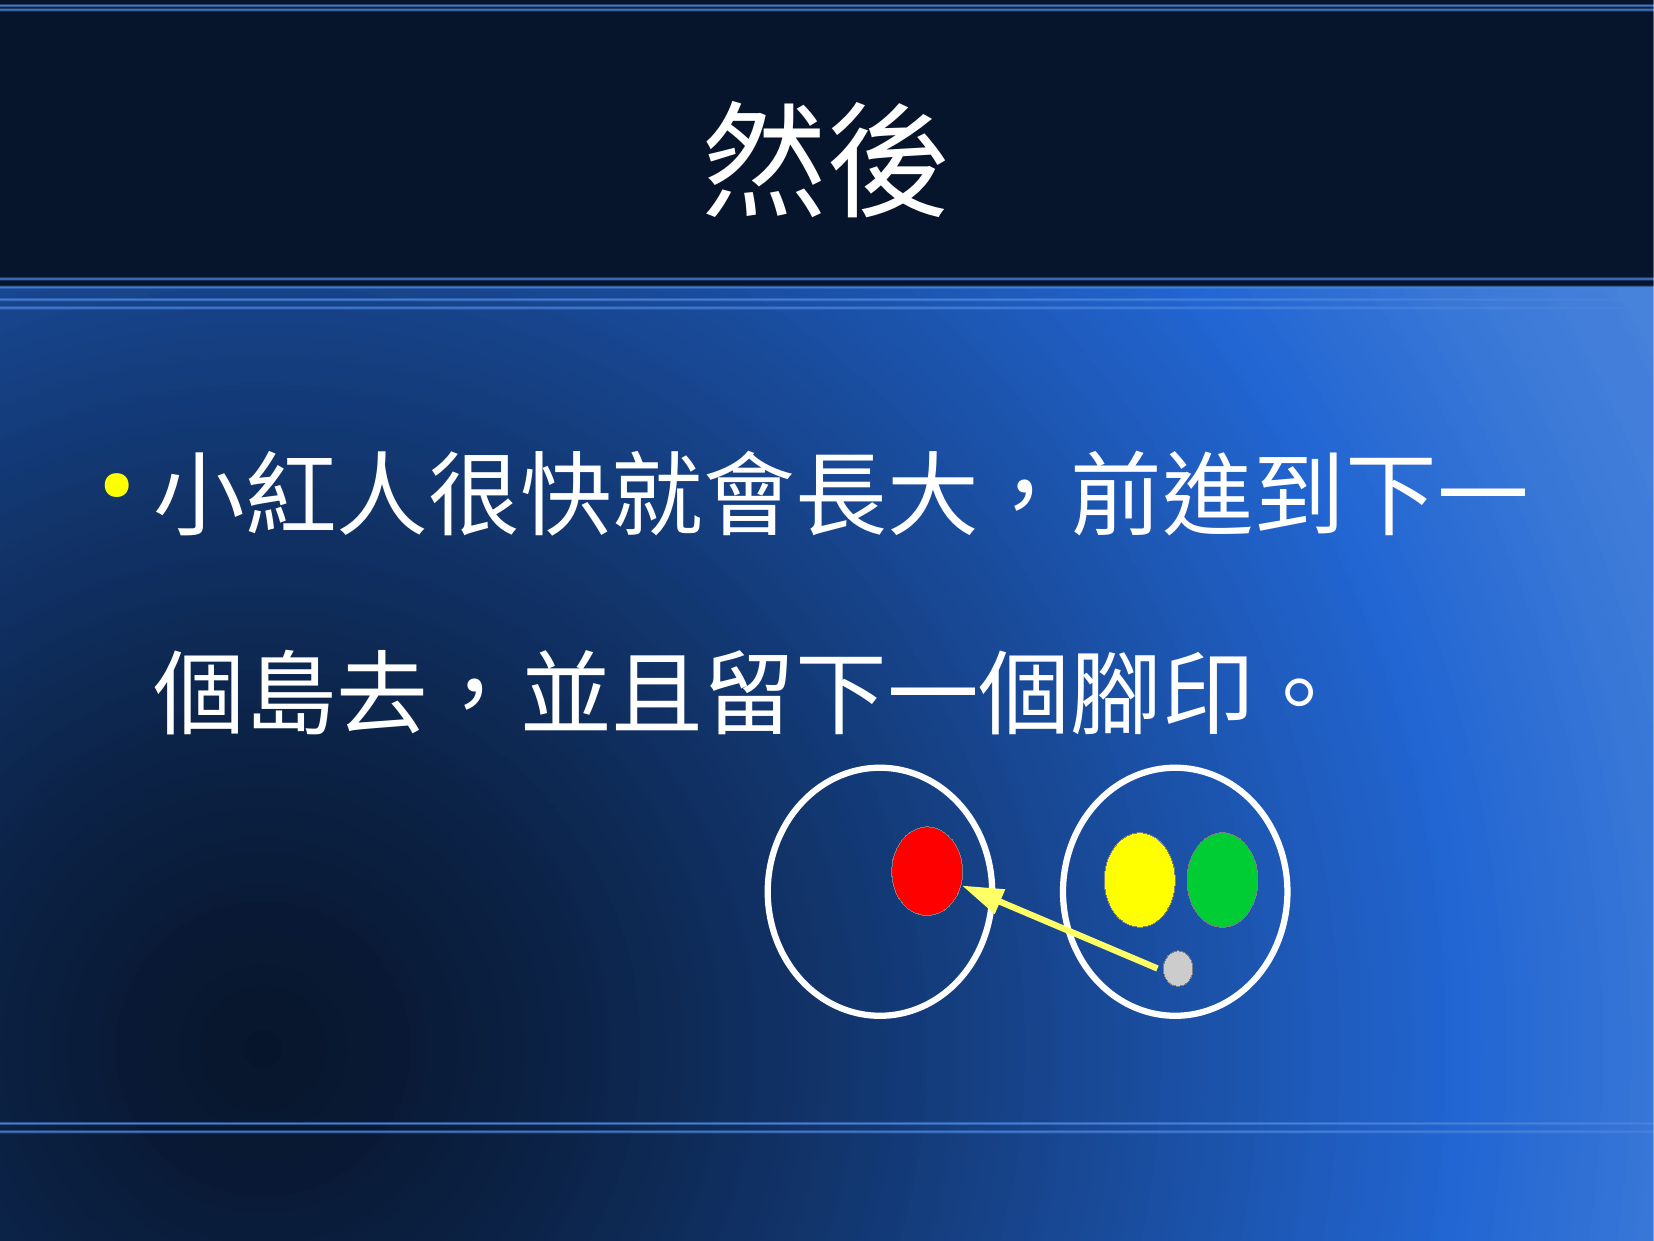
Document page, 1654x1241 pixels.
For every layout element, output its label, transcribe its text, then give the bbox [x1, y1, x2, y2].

title 然後 [82, 49, 1571, 257]
text_box [1104, 832, 1176, 928]
text_box [1187, 832, 1258, 928]
list 小紅人很快就會長大，前進到下一個島去，並且留下一個腳印。 [82, 355, 1571, 1241]
text_box [891, 826, 963, 916]
picture [0, 0, 1654, 1241]
text_box [1163, 950, 1193, 987]
